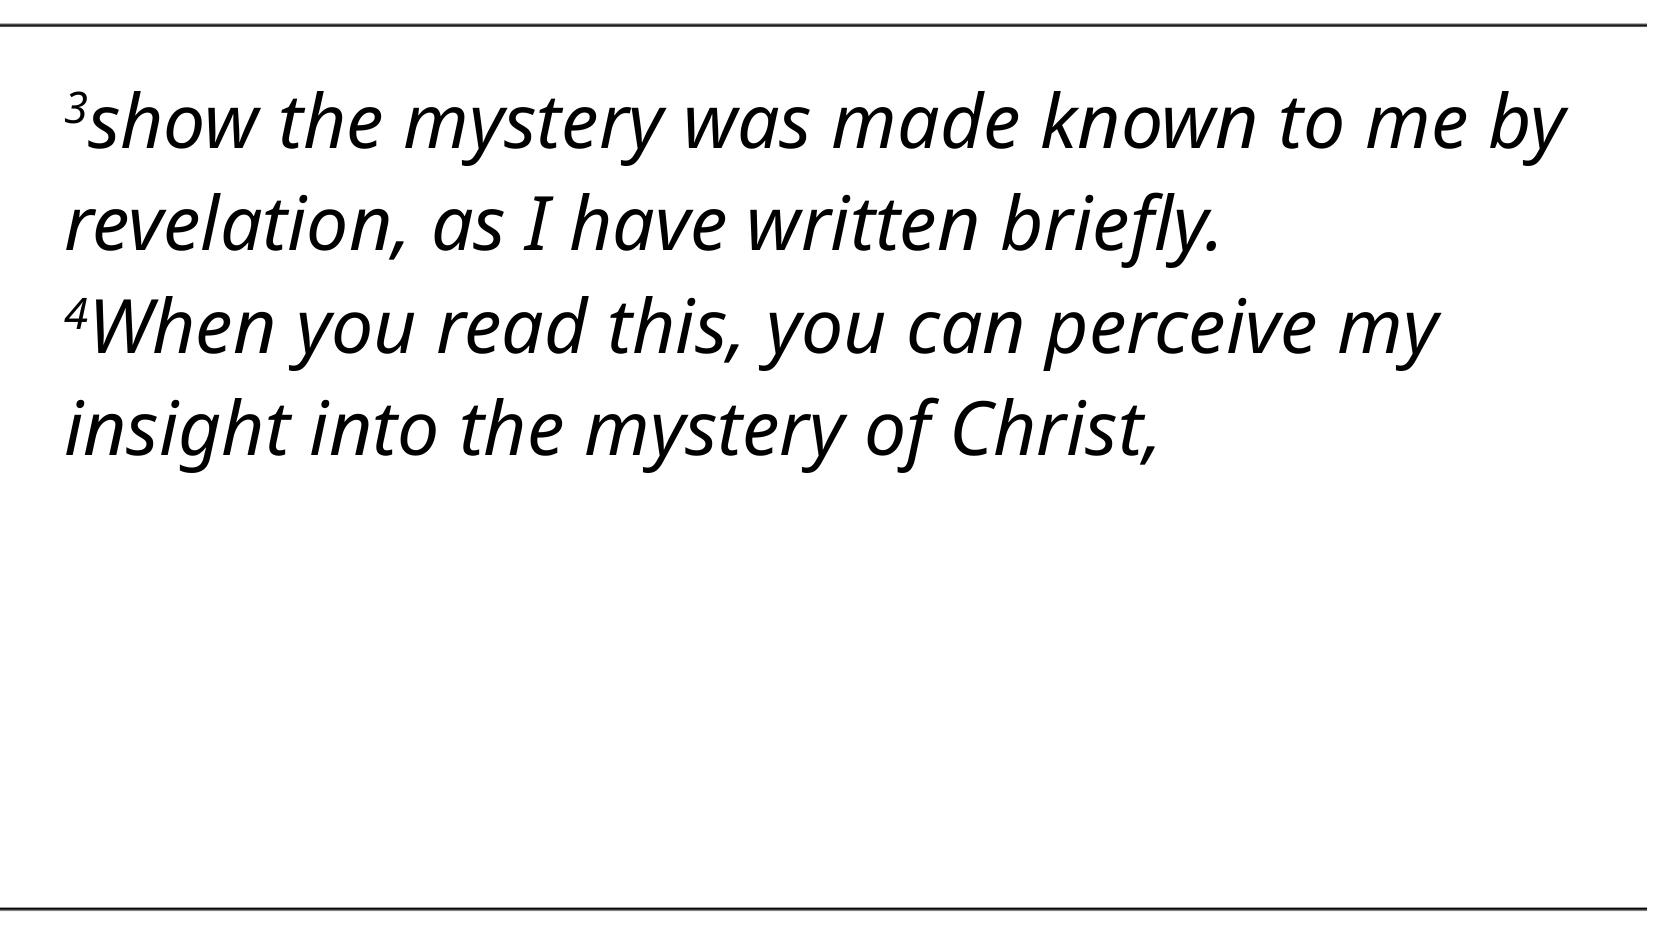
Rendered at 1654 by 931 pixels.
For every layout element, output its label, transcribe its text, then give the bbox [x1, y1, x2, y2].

picture [0, 2, 1647, 931]
text_box 3show the mystery was made known to me by revelation, as I have written briefly. 4When you read this, you can perceive my insight into the mystery of Christ, [49, 60, 1595, 475]
